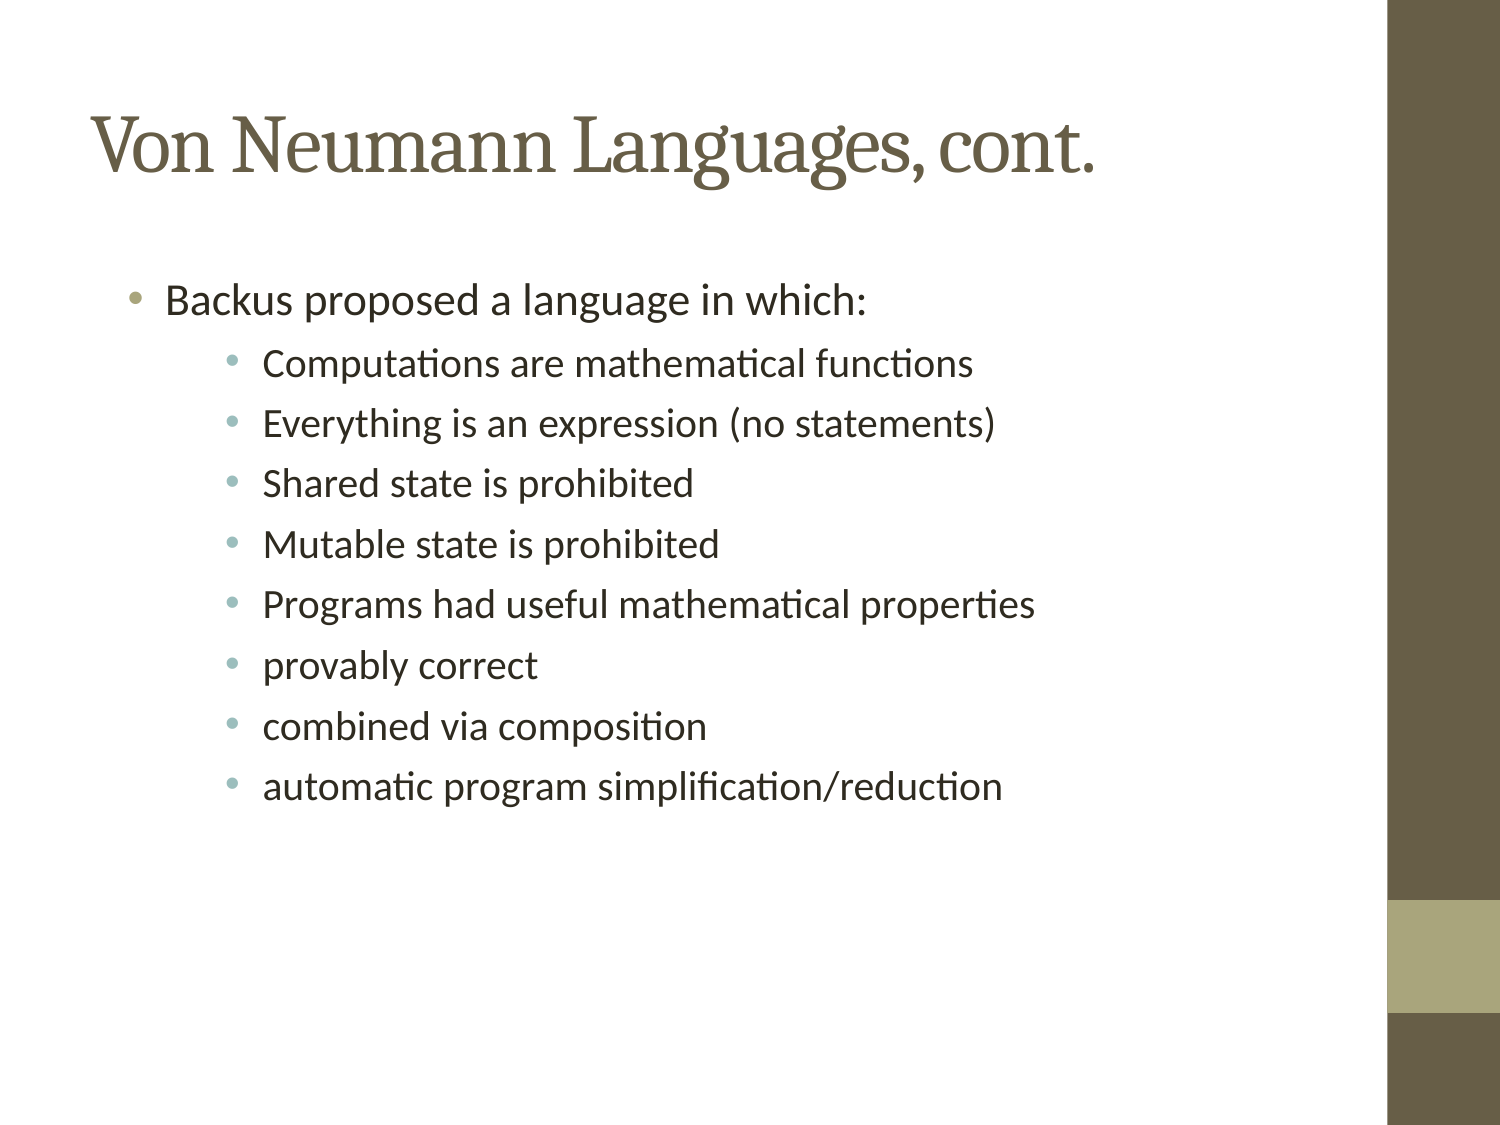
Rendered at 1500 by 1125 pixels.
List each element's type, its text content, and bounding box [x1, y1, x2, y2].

title Von Neumann Languages, cont. [75, 45, 1326, 233]
list Backus proposed a language in which: Computations are mathematical functions Everything is an expression (no statements) Shared state is prohibited Mutable state is prohibited Programs had useful mathematical properties provably correct combined via composition automatic program simplification/reduction [75, 262, 1326, 1051]
